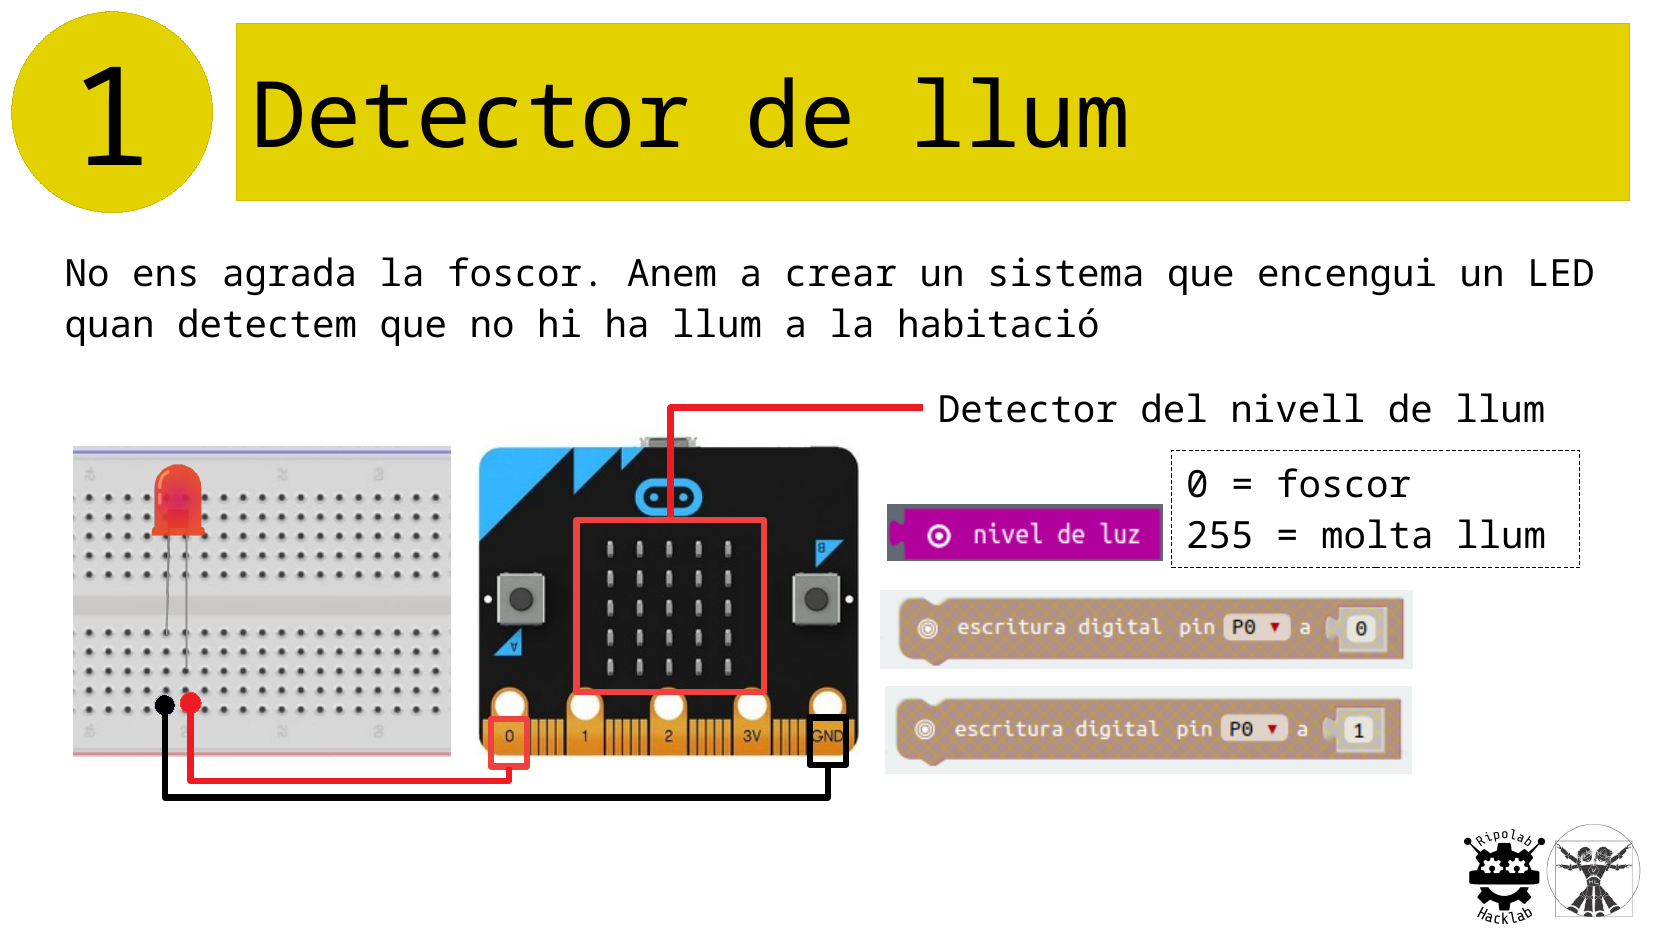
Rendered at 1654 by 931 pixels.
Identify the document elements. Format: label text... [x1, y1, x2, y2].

text_box 0 = foscor 255 = molta llum [1171, 450, 1580, 564]
picture [580, 523, 761, 689]
picture [880, 590, 1413, 669]
text_box 1 [11, 11, 213, 213]
text_box Detector de llum [236, 23, 1630, 201]
text_box No ens agrada la foscor. Anem a crear un sistema que encengui un LED quan detectem que no hi ha llum a la habitació [49, 238, 1629, 352]
text_box [180, 692, 202, 713]
picture [494, 722, 524, 760]
text_box Detector del nivell de llum [923, 374, 1594, 439]
picture [14, 433, 451, 757]
picture [1464, 820, 1642, 924]
picture [887, 504, 1163, 561]
text_box [154, 694, 176, 716]
picture [885, 686, 1412, 774]
picture [813, 721, 843, 760]
picture [475, 428, 860, 760]
